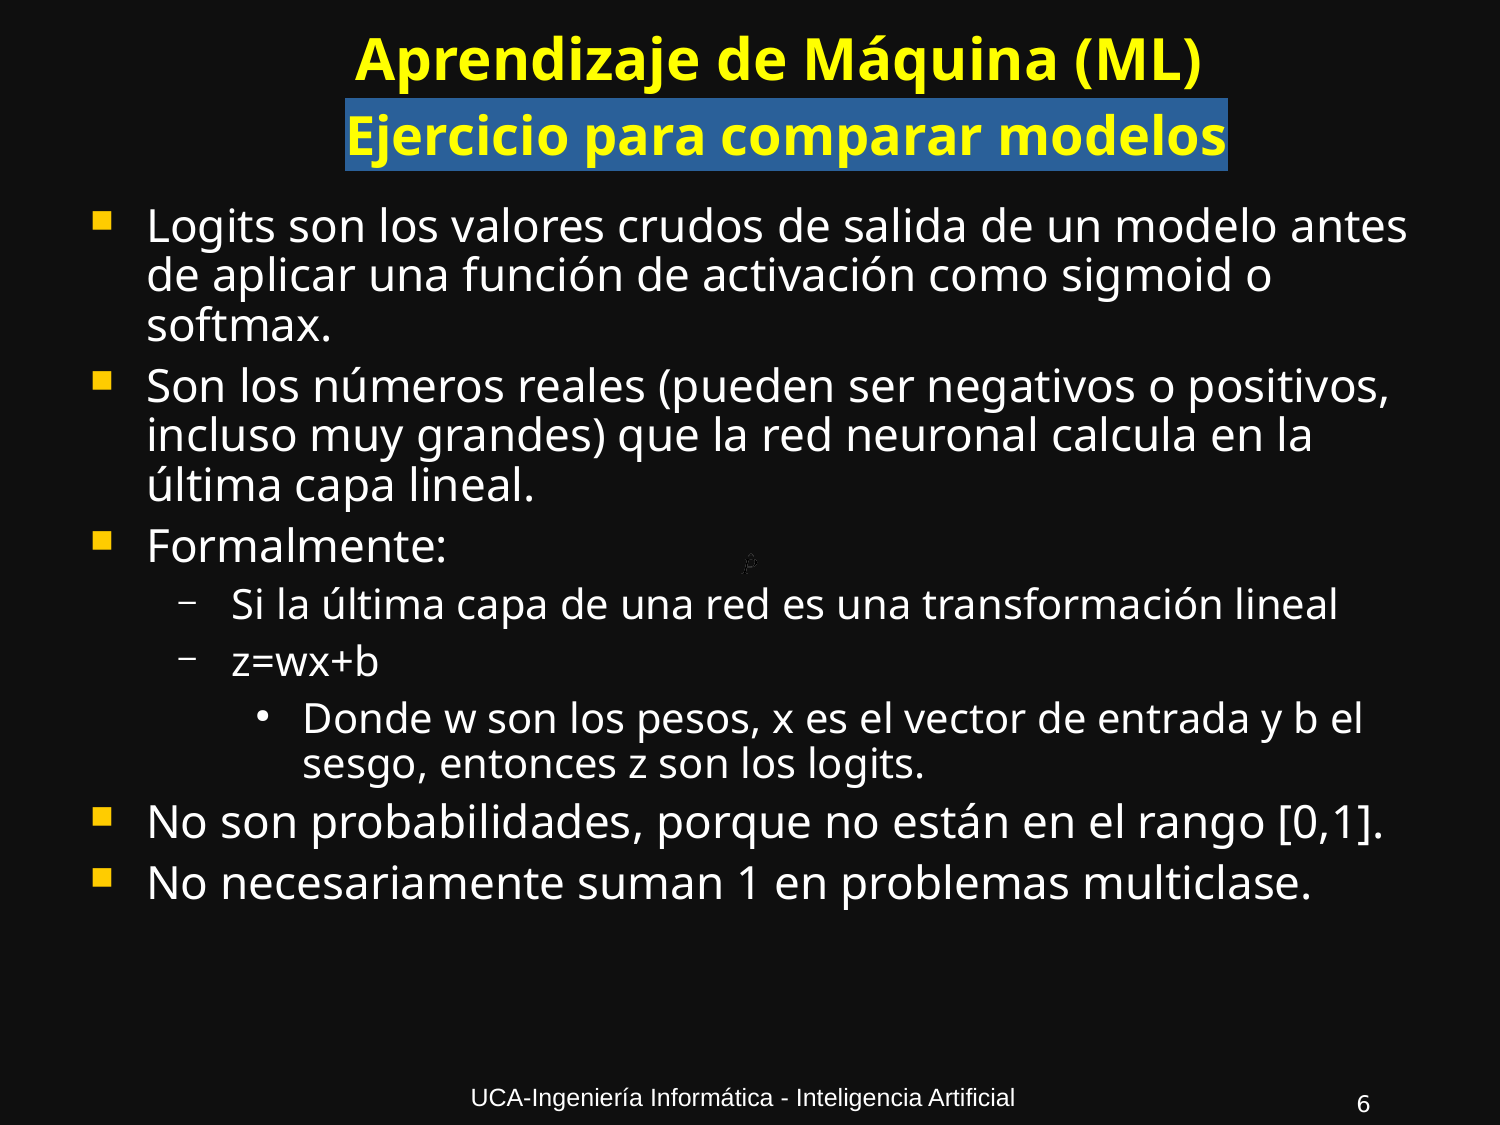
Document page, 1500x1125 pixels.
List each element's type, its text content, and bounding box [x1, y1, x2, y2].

title Aprendizaje de Máquina (ML) Ejercicio para comparar modelos [75, 38, 1463, 152]
text_box Logits son los valores crudos de salida de un modelo antes de aplicar una función de activación como sigmoid o softmax. Son los números reales (pueden ser negativos o positivos, incluso muy grandes) que la red neuronal calcula en la última capa lineal. Formalmente: Si la última capa de una red es una transformación lineal z=wx+b Donde w son los pesos, x es el vector de entrada y b el sesgo, entonces z son los logits. No son probabilidades, porque no están en el rango [0,1]. No necesariamente suman 1 en problemas multiclase. [75, 195, 1426, 1051]
